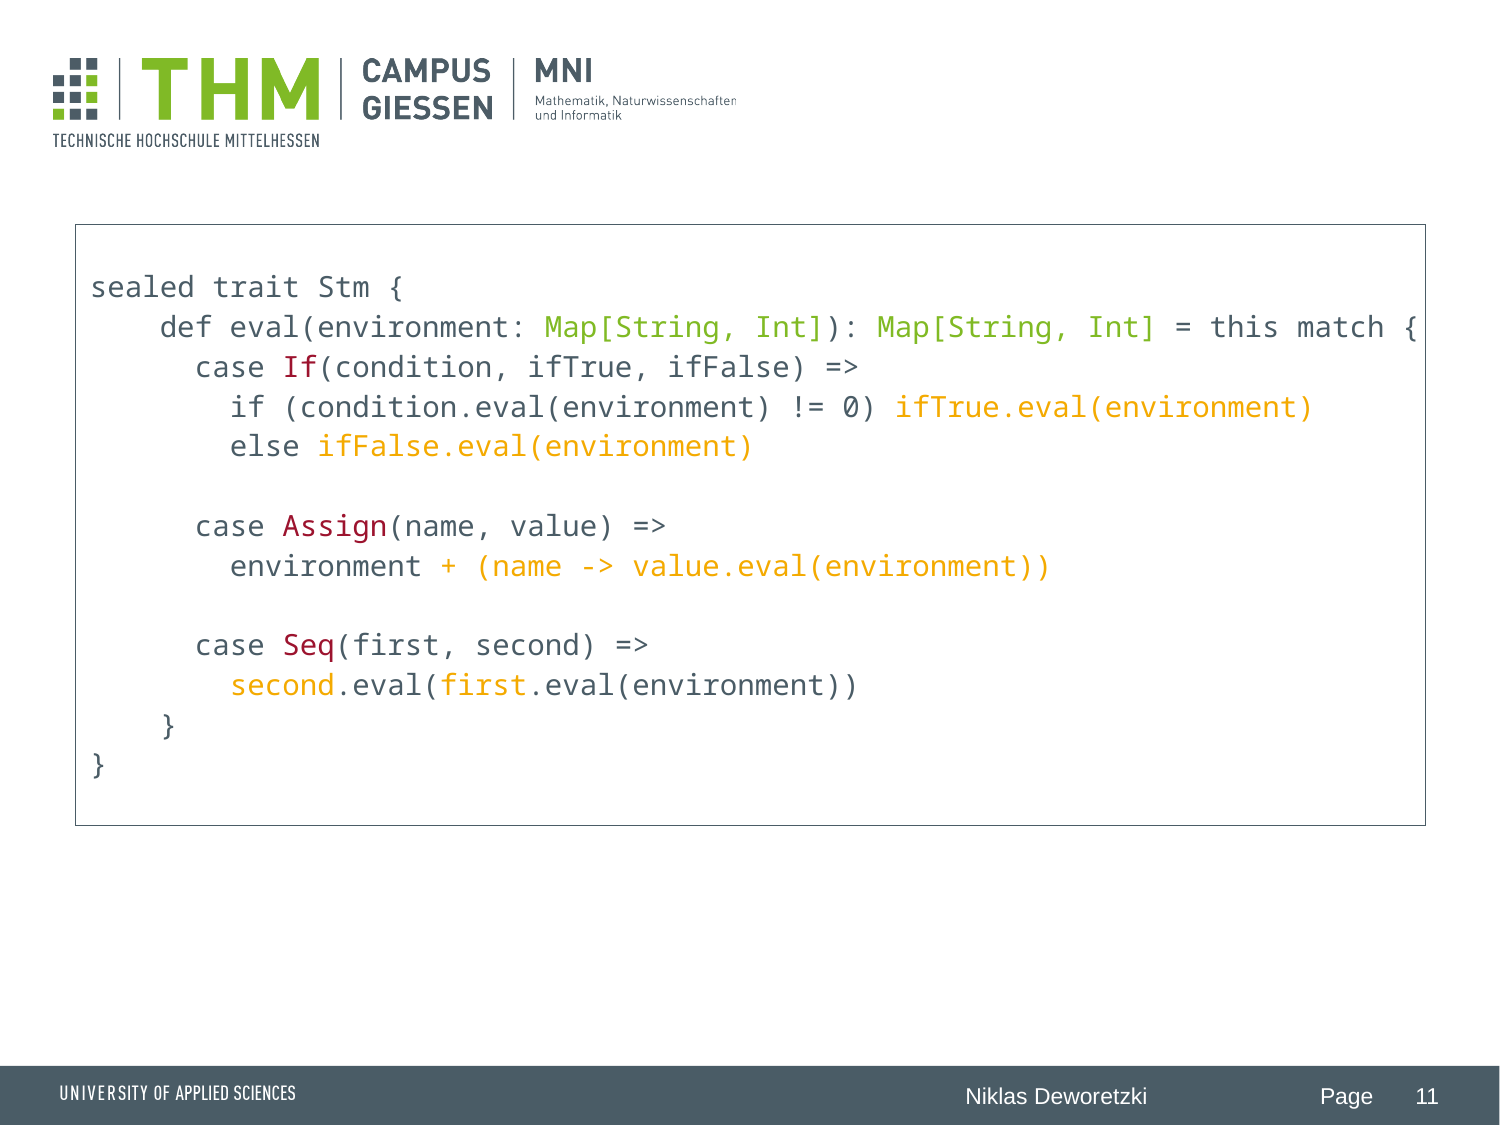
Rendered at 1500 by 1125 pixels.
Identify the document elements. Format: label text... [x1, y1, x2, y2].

text_box sealed trait Stm { def eval(environment: Map[String, Int]): Map[String, Int] = this match { case If(condition, ifTrue, ifFalse) => if (condition.eval(environment) != 0) ifTrue.eval(environment) else ifFalse.eval(environment) case Assign(name, value) => environment + (name -> value.eval(environment)) case Seq(first, second) => second.eval(first.eval(environment)) } } [75, 224, 1426, 826]
picture [53, 58, 736, 147]
slide_number <number> [1376, 1073, 1455, 1118]
picture [59, 1082, 296, 1104]
